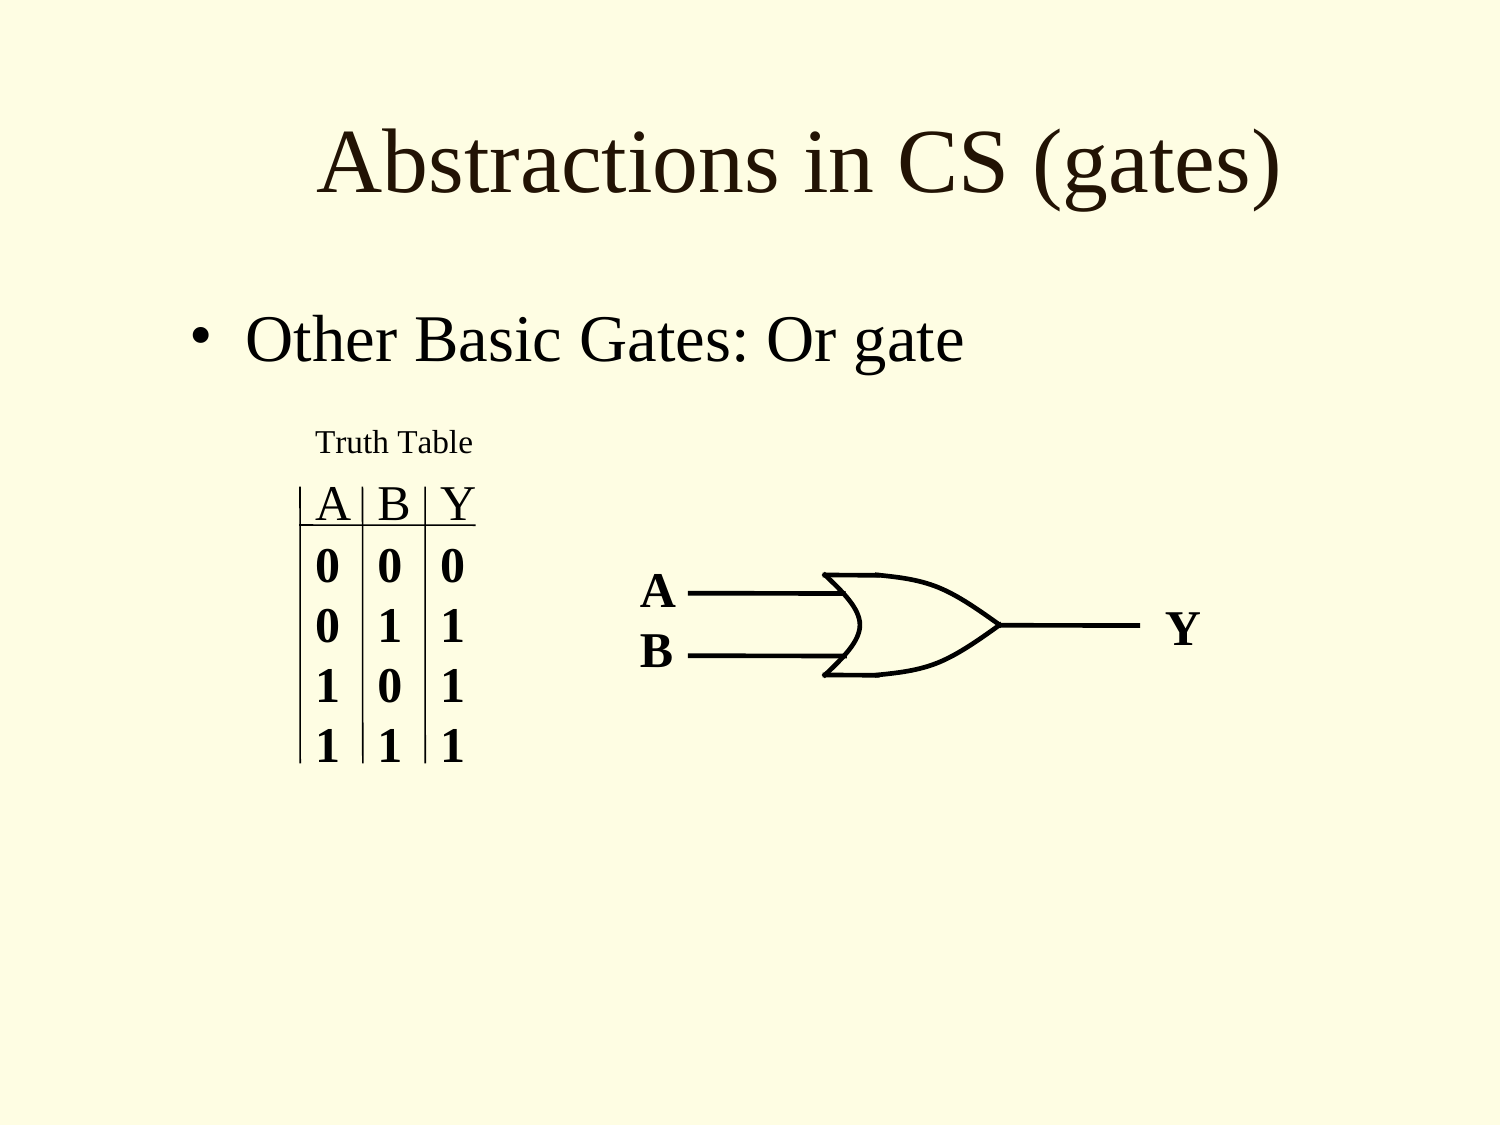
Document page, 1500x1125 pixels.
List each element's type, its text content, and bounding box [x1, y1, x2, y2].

text_box Y [1150, 587, 1217, 663]
text_box A [300, 468, 362, 538]
text_box B [362, 468, 425, 538]
text_box Y [425, 462, 491, 538]
text_box 0 1 0 1 [362, 524, 418, 781]
text_box 0 1 1 1 [425, 538, 480, 781]
list Other Basic Gates: Or gate [174, 287, 1425, 963]
text_box A B [625, 549, 692, 686]
text_box Truth Table [300, 412, 489, 468]
title Abstractions in CS (gates)‏ [174, 62, 1425, 250]
text_box 0 0 1 1 [300, 524, 355, 781]
